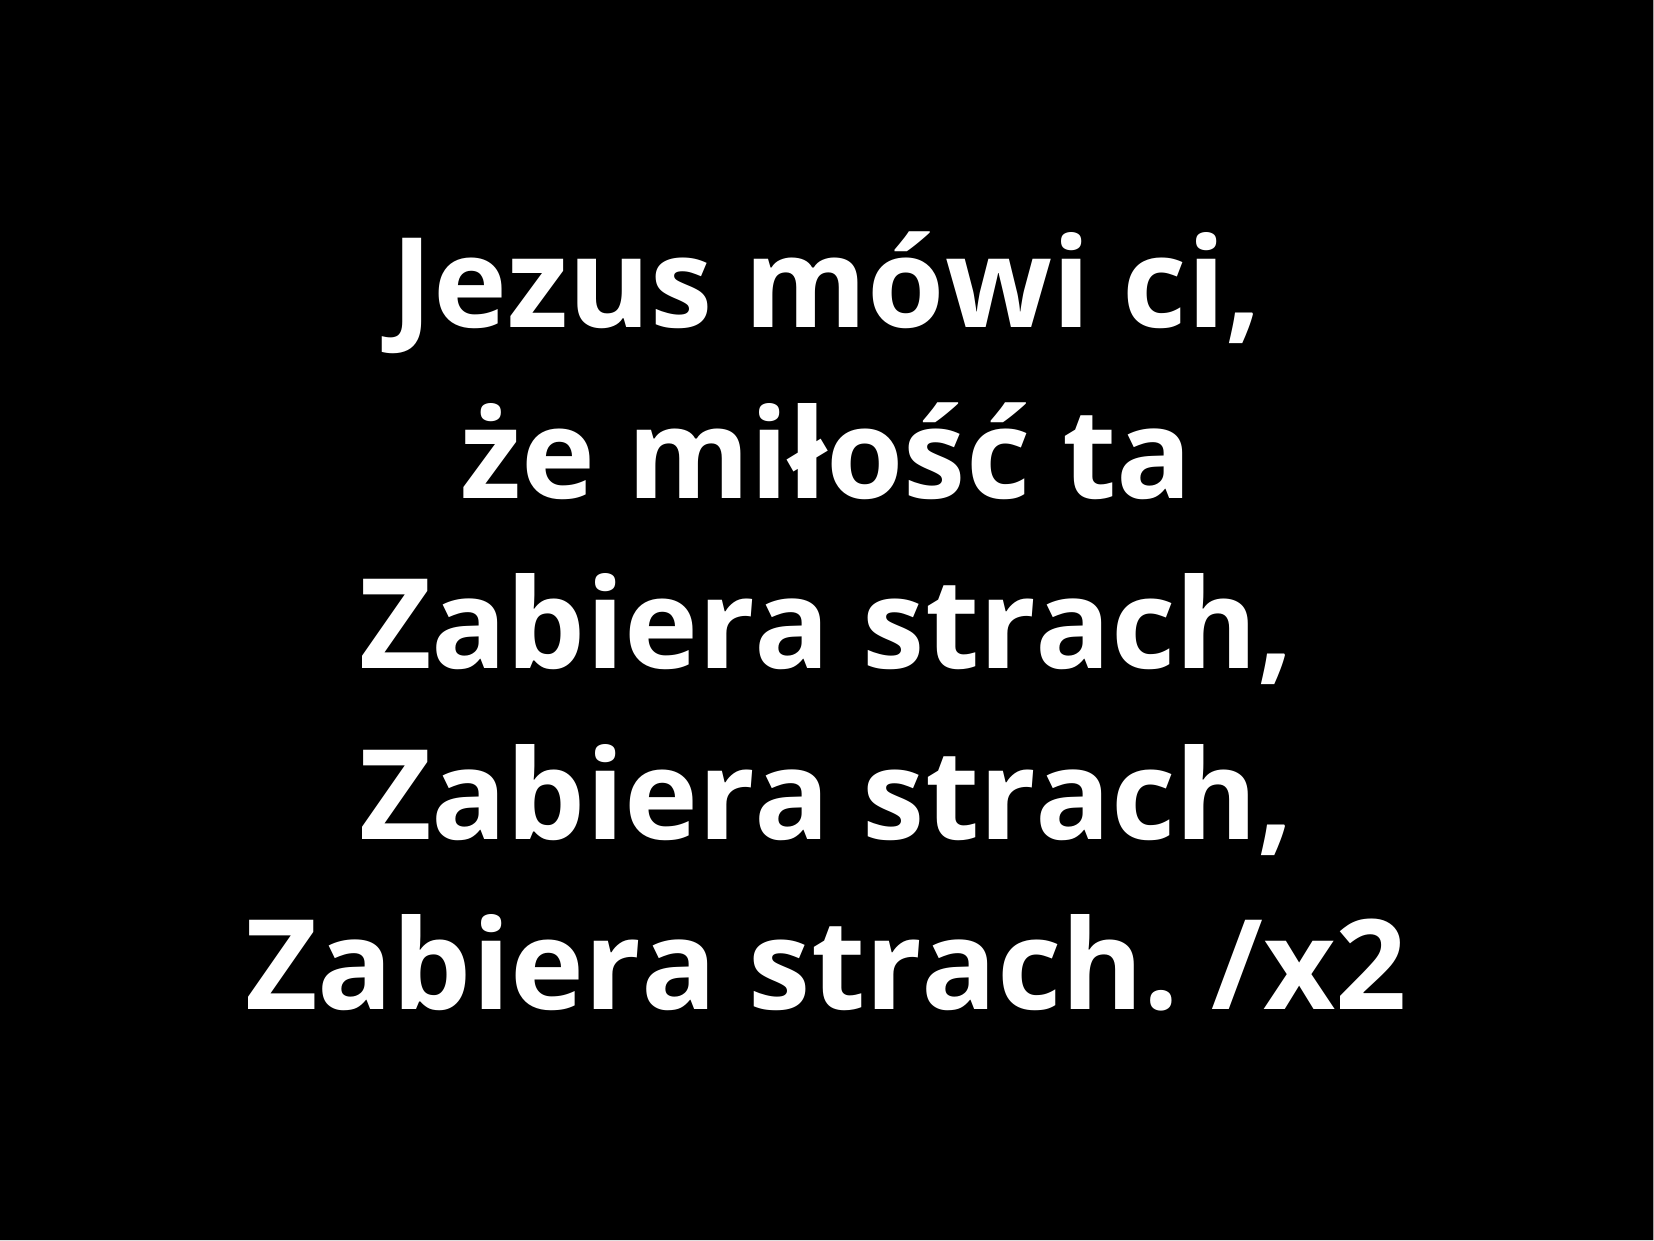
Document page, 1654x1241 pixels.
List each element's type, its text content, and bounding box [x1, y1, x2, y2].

title Jezus mówi ci, że miłość ta Zabiera strach, Zabiera strach, Zabiera strach. /x2 [0, 0, 1654, 1241]
